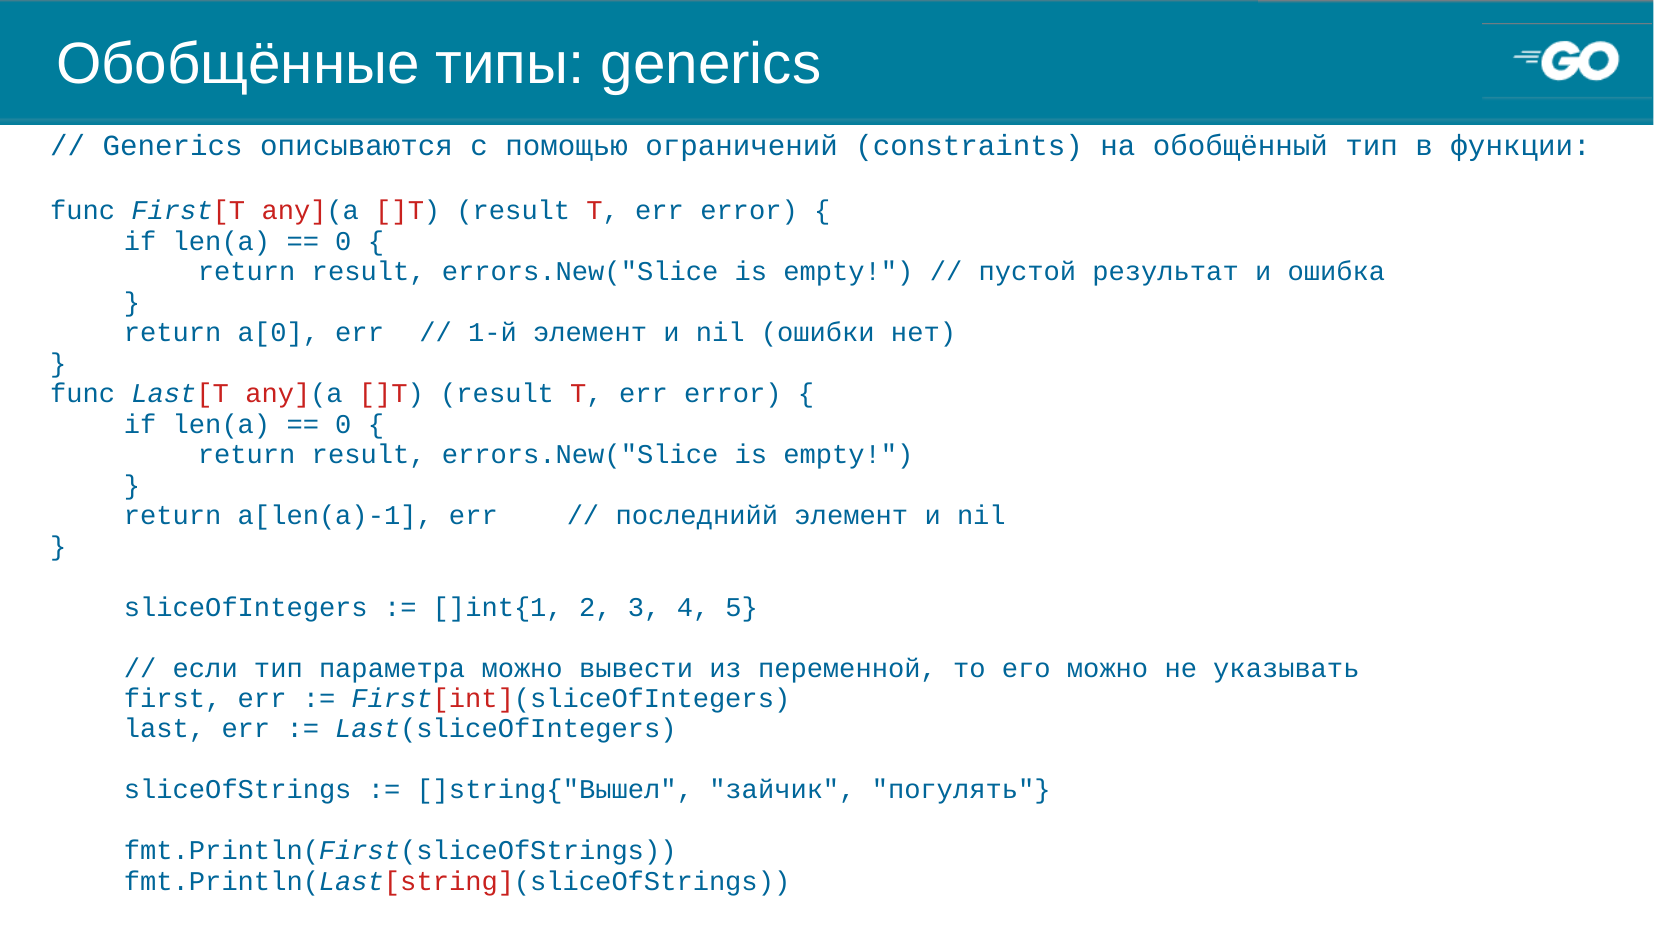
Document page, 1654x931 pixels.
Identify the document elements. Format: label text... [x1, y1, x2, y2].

picture [1542, 41, 1619, 81]
text_box Обобщённые типы: generics [41, 23, 1495, 104]
text_box // Generics описываются с помощью ограничений (constraints) на обобщённый тип в функции: func First[T any](a []T) (result T, err error) { if len(a) == 0 { return result, errors.New("Slice is empty!") // пустой результат и ошибка } return a[0], err // 1-й элемент и nil (ошибки нет) } func Last[T any](a []T) (result T, err error) { if len(a) == 0 { return result, errors.New("Slice is empty!") } return a[len(a)-1], err // последнийй элемент и nil } sliceOfIntegers := []int{1, 2, 3, 4, 5} // если тип параметра можно вывести из переменной, то его можно не указывать first, err := First[int](sliceOfIntegers) last, err := Last(sliceOfIntegers) sliceOfStrings := []string{"Вышел", "зайчик", "погулять"} fmt.Println(First(sliceOfStrings)) fmt.Println(Last[string](sliceOfStrings)) [35, 124, 1619, 906]
